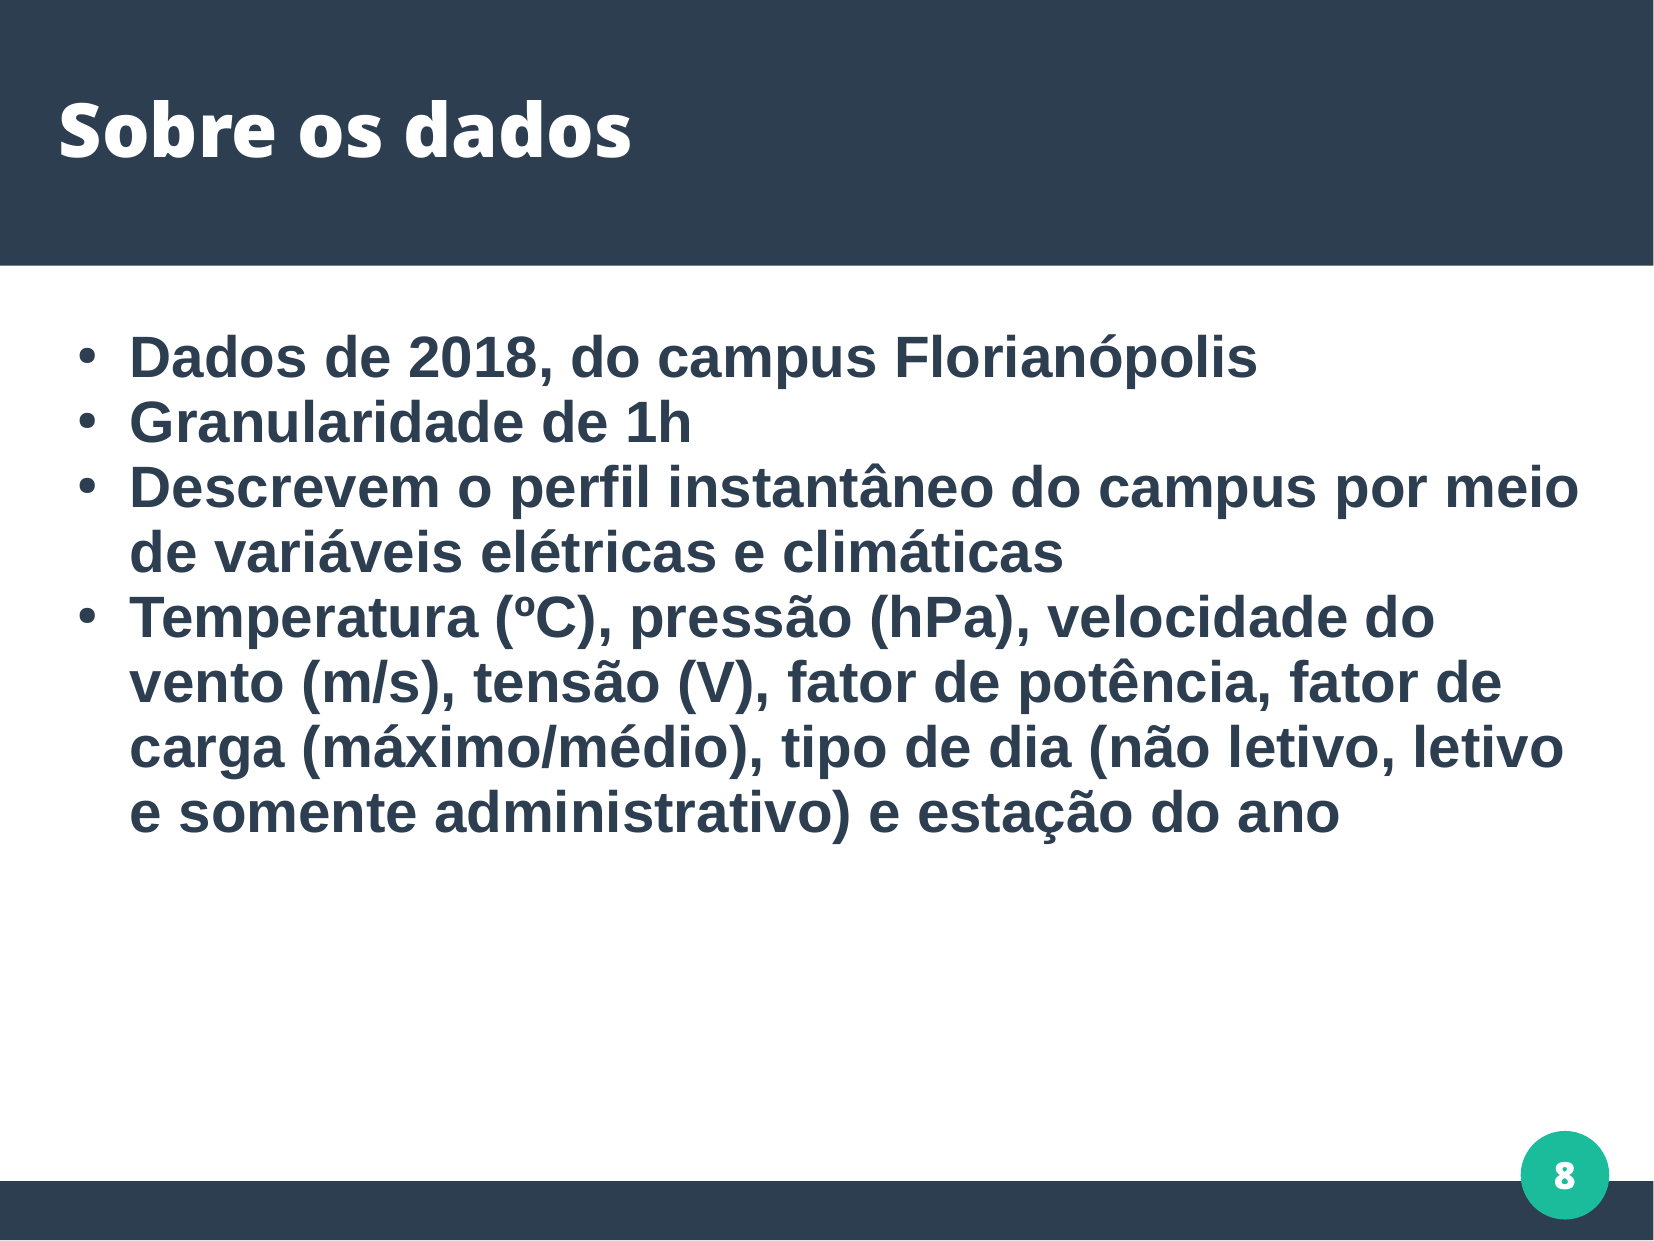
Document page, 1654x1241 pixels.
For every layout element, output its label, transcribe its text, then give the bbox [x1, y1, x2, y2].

title Sobre os dados [59, 49, 1595, 207]
list Dados de 2018, do campus Florianópolis Granularidade de 1h Descrevem o perfil instantâneo do campus por meio de variáveis elétricas e climáticas Temperatura (ºC), pressão (hPa), velocidade do vento (m/s), tensão (V), fator de potência, fator de carga (máximo/médio), tipo de dia (não letivo, letivo e somente administrativo) e estação do ano [59, 324, 1595, 1152]
